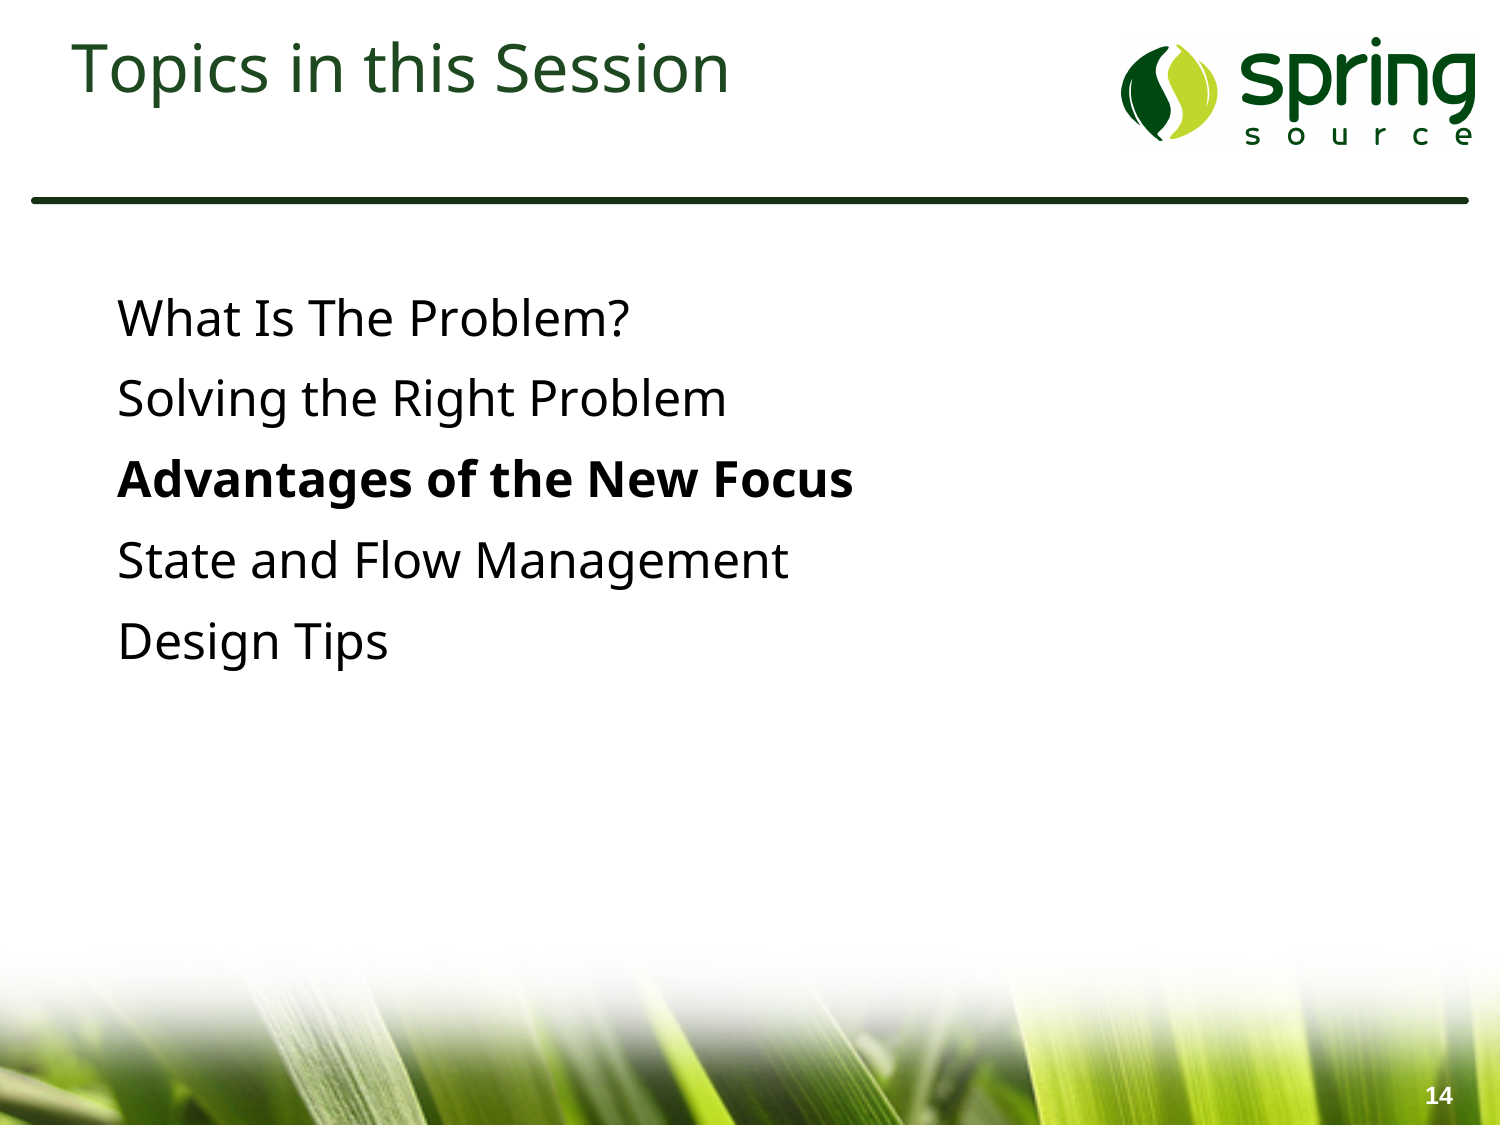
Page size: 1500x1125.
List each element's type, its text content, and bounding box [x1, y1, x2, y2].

list What Is The Problem? Solving the Right Problem Advantages of the New Focus State and Flow Management Design Tips [103, 275, 1395, 938]
picture [0, 944, 1500, 1125]
title Topics in this Session [56, 13, 1090, 177]
picture [1121, 37, 1475, 145]
